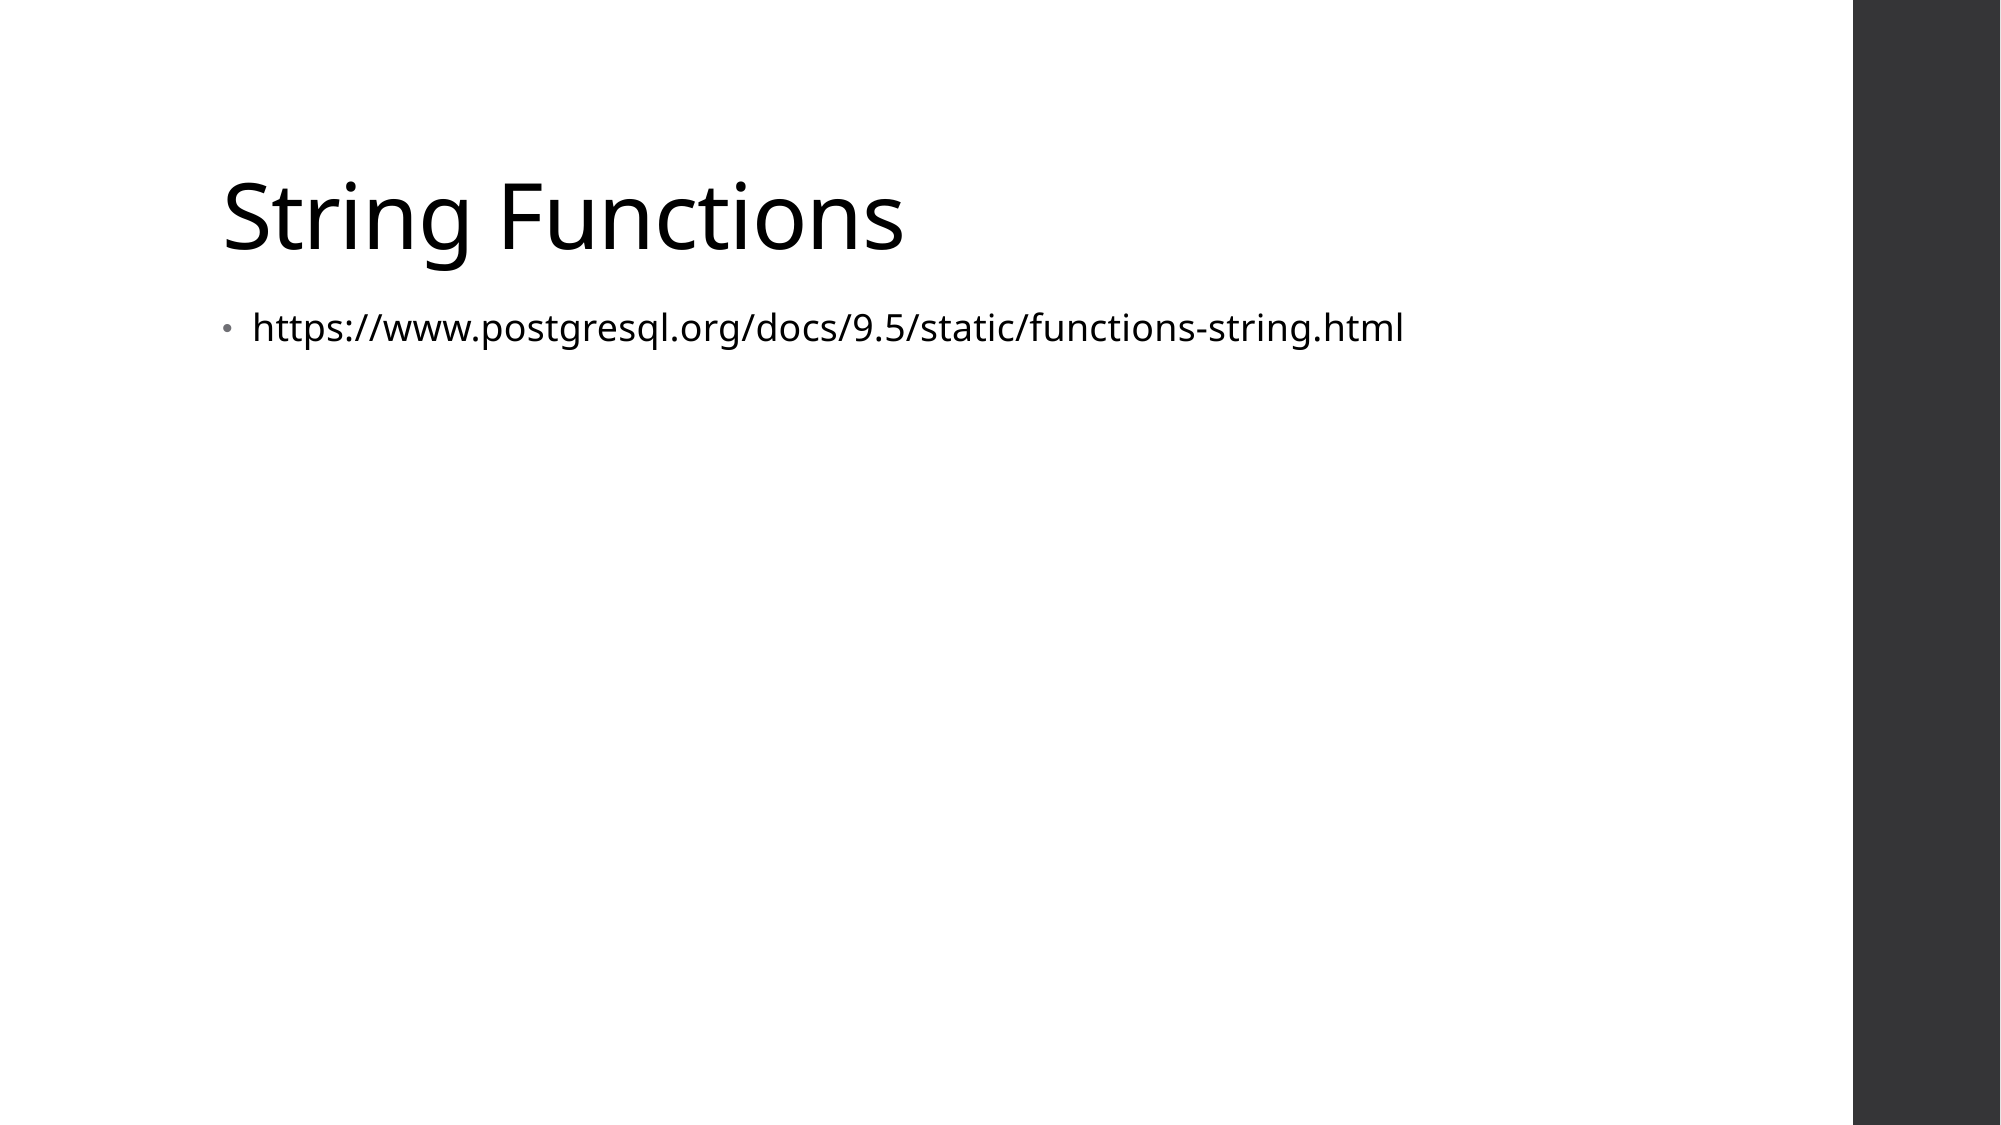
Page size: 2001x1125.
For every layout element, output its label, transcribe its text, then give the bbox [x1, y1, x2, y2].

list https://www.postgresql.org/docs/9.5/static/functions-string.html [206, 299, 1617, 1014]
title String Functions [206, 60, 1797, 278]
